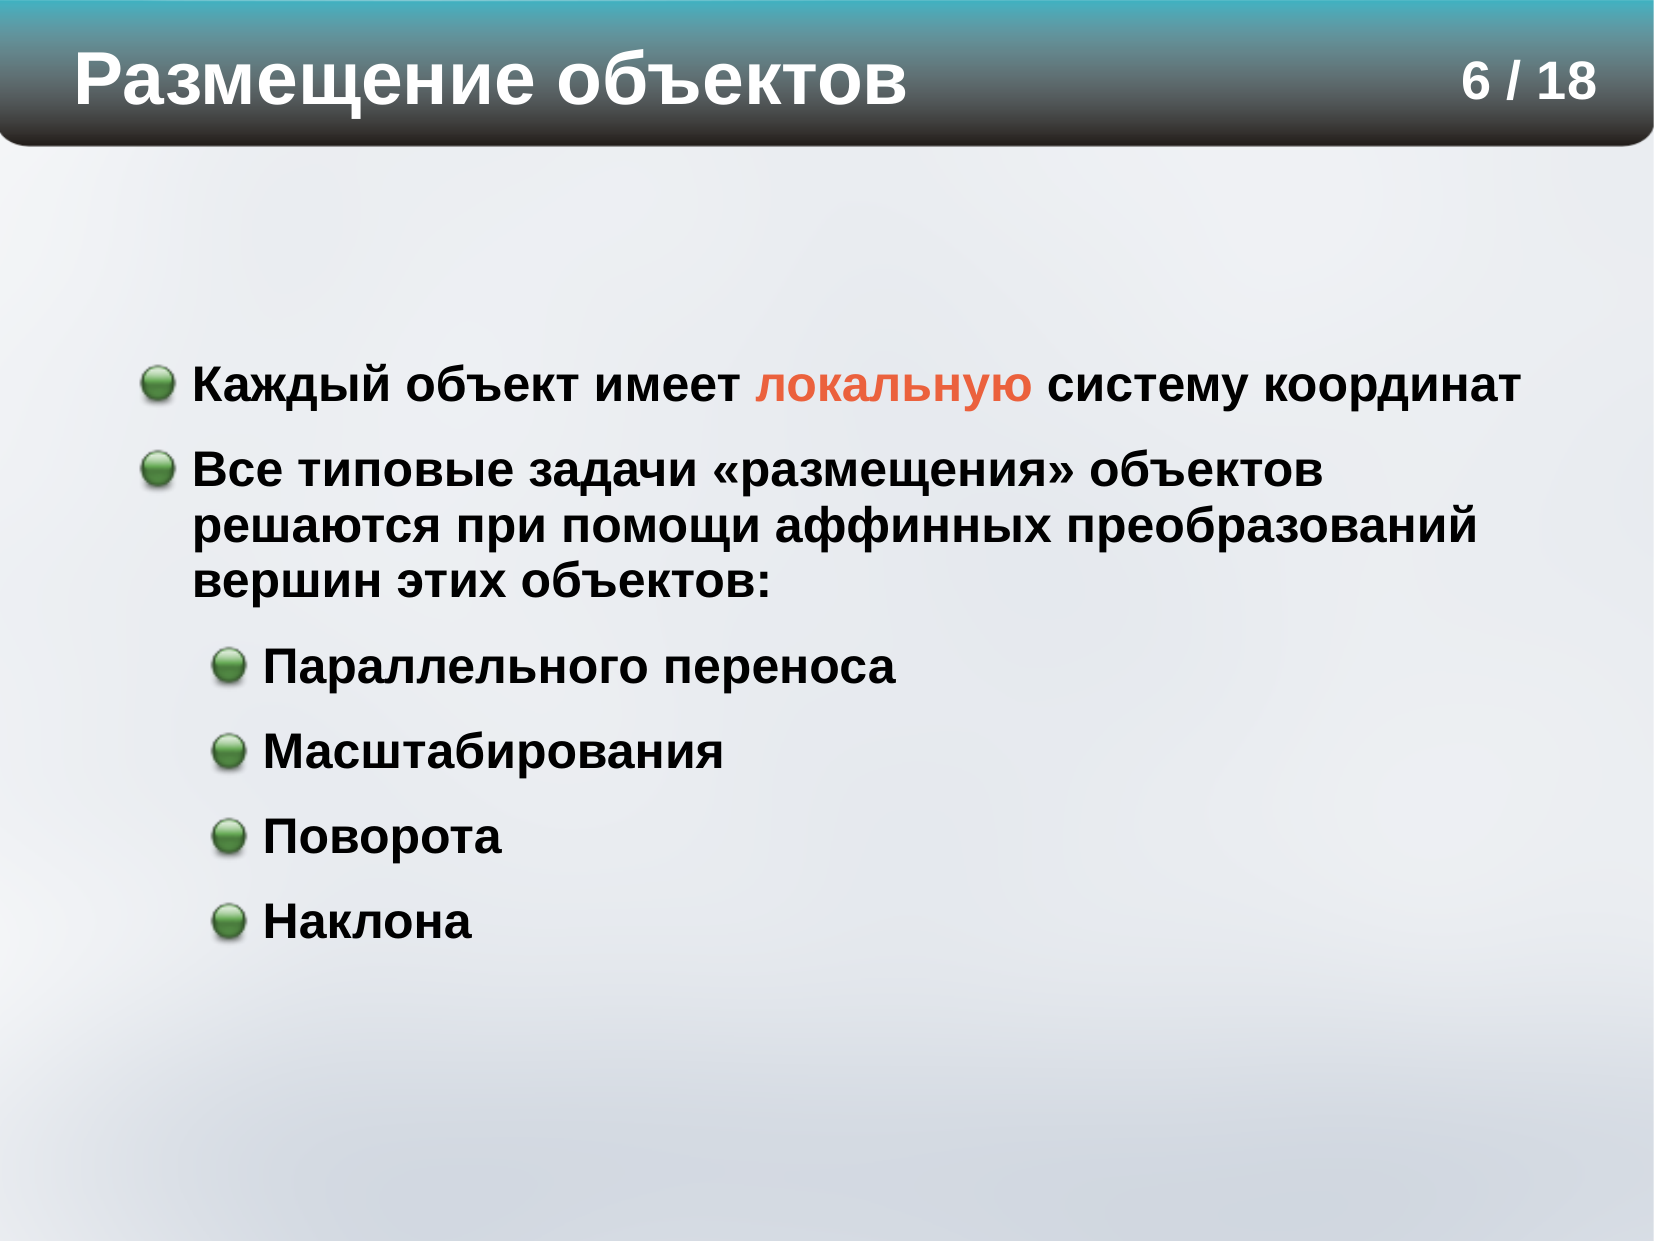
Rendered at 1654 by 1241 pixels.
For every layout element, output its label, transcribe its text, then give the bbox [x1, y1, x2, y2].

text_box Каждый объект имеет локальную систему координат Все типовые задачи «размещения» объектов решаются при помощи аффинных преобразований вершин этих объектов: Параллельного переноса Масштабирования Поворота Наклона [118, 348, 1595, 957]
picture [0, 0, 1654, 1241]
text_box Размещение объектов [59, 29, 1418, 129]
text_box <number> / 18 [1446, 42, 1654, 179]
